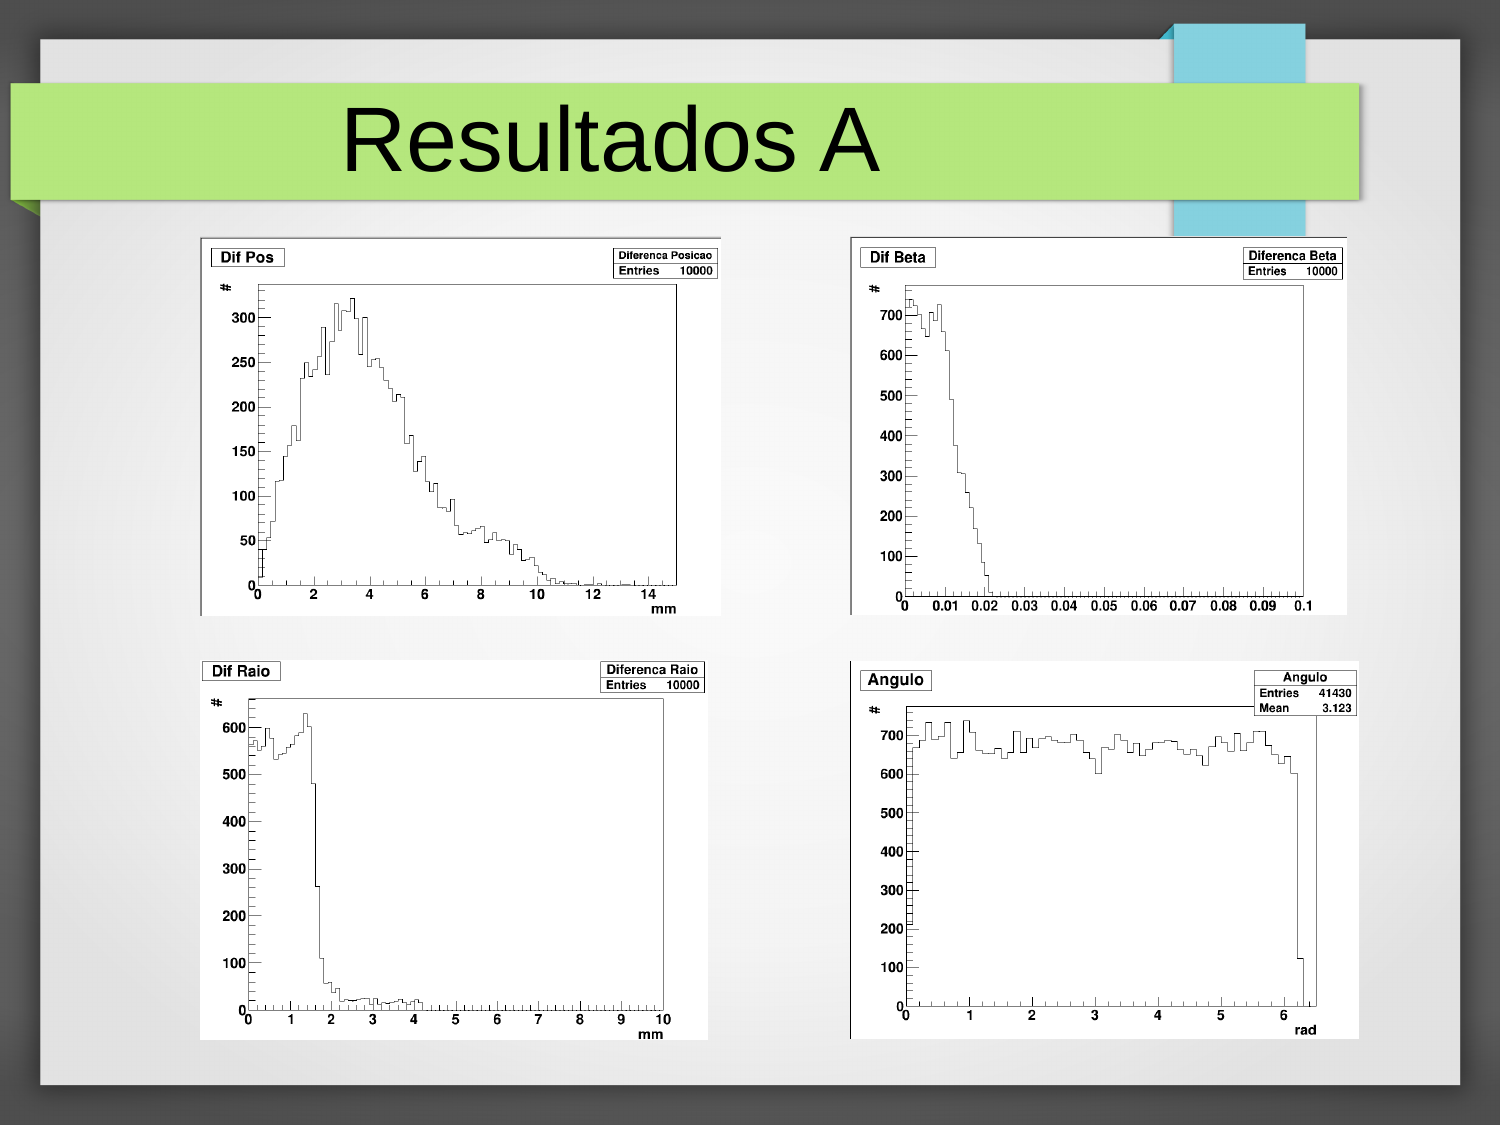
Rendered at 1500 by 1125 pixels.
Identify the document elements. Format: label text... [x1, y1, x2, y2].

title Resultados A [75, 85, 1147, 193]
picture [0, 0, 1500, 1125]
